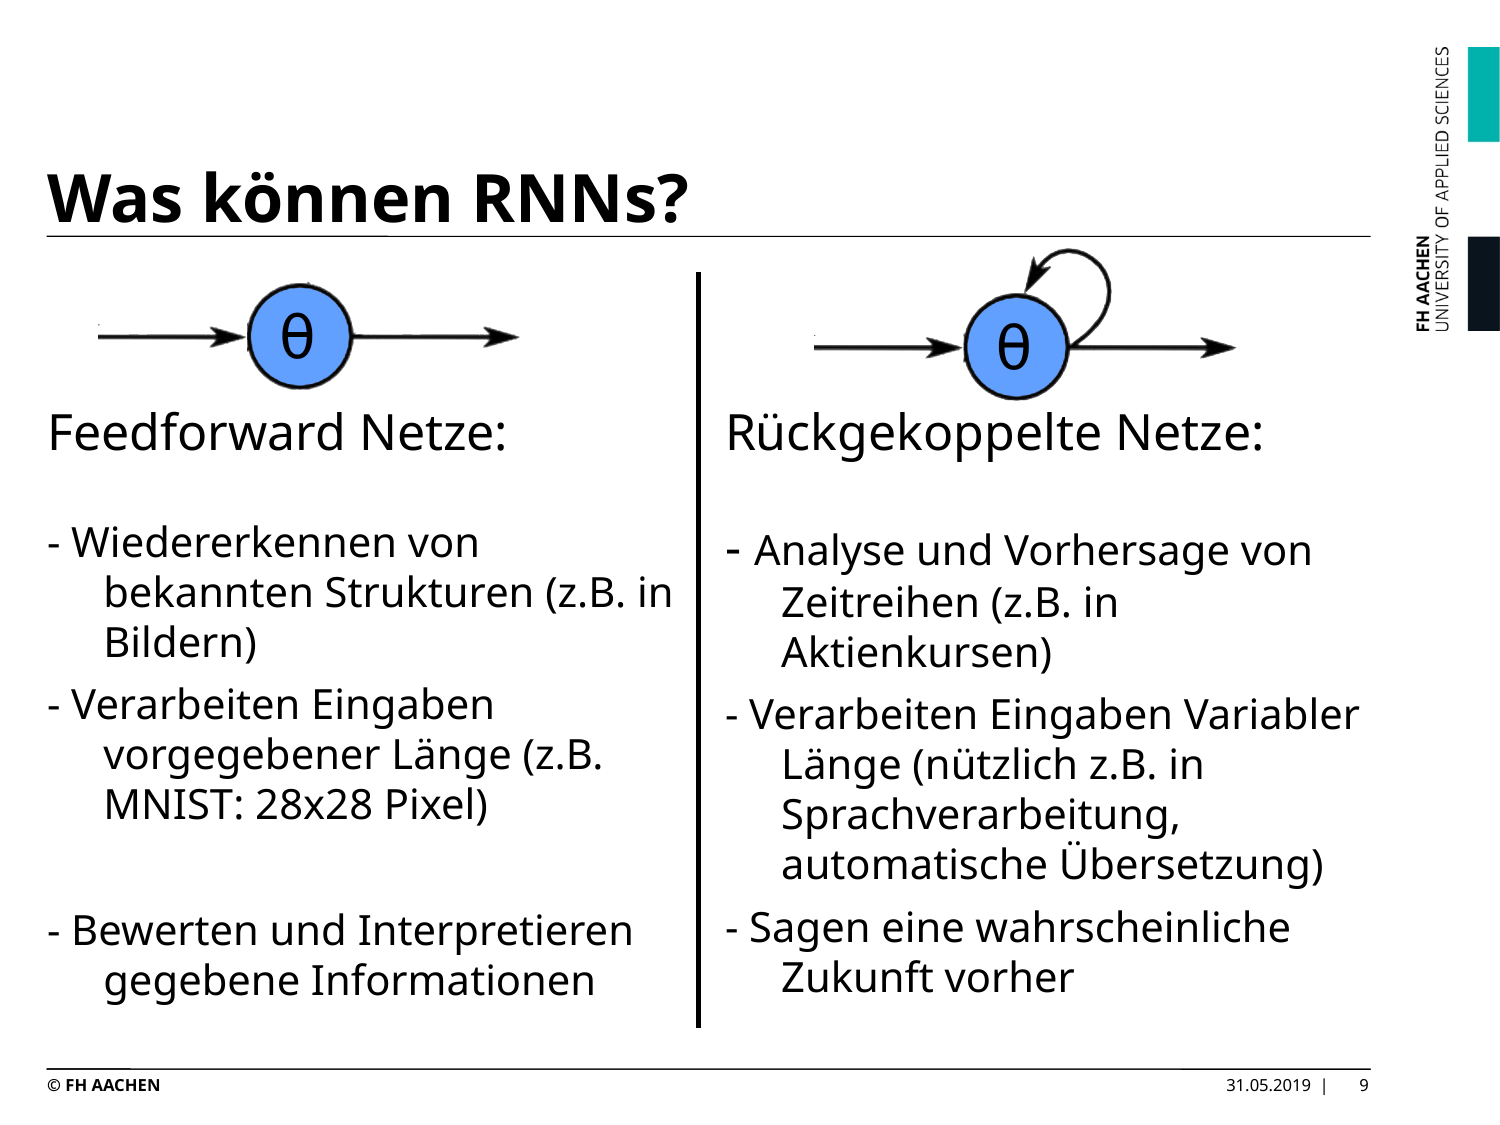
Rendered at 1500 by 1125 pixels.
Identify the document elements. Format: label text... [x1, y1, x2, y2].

list Feedforward Netze: - Wiedererkennen von bekannten Strukturen (z.B. in Bildern) - Verarbeiten Eingaben vorgegebener Länge (z.B. MNIST: 28x28 Pixel) - Bewerten und Interpretieren gegebene Informationen [47, 255, 693, 1075]
list Rückgekoppelte Netze: - Analyse und Vorhersage von Zeitreihen (z.B. in Aktienkursen) - Verarbeiten Eingaben Variabler Länge (nützlich z.B. in Sprachverarbeitung, automatische Übersetzung) - Sagen eine wahrscheinliche Zukunft vorher [725, 255, 1371, 1075]
picture [1404, 47, 1500, 331]
title Was können RNNs? [47, 153, 1371, 237]
picture [98, 237, 520, 390]
picture [814, 247, 1237, 401]
